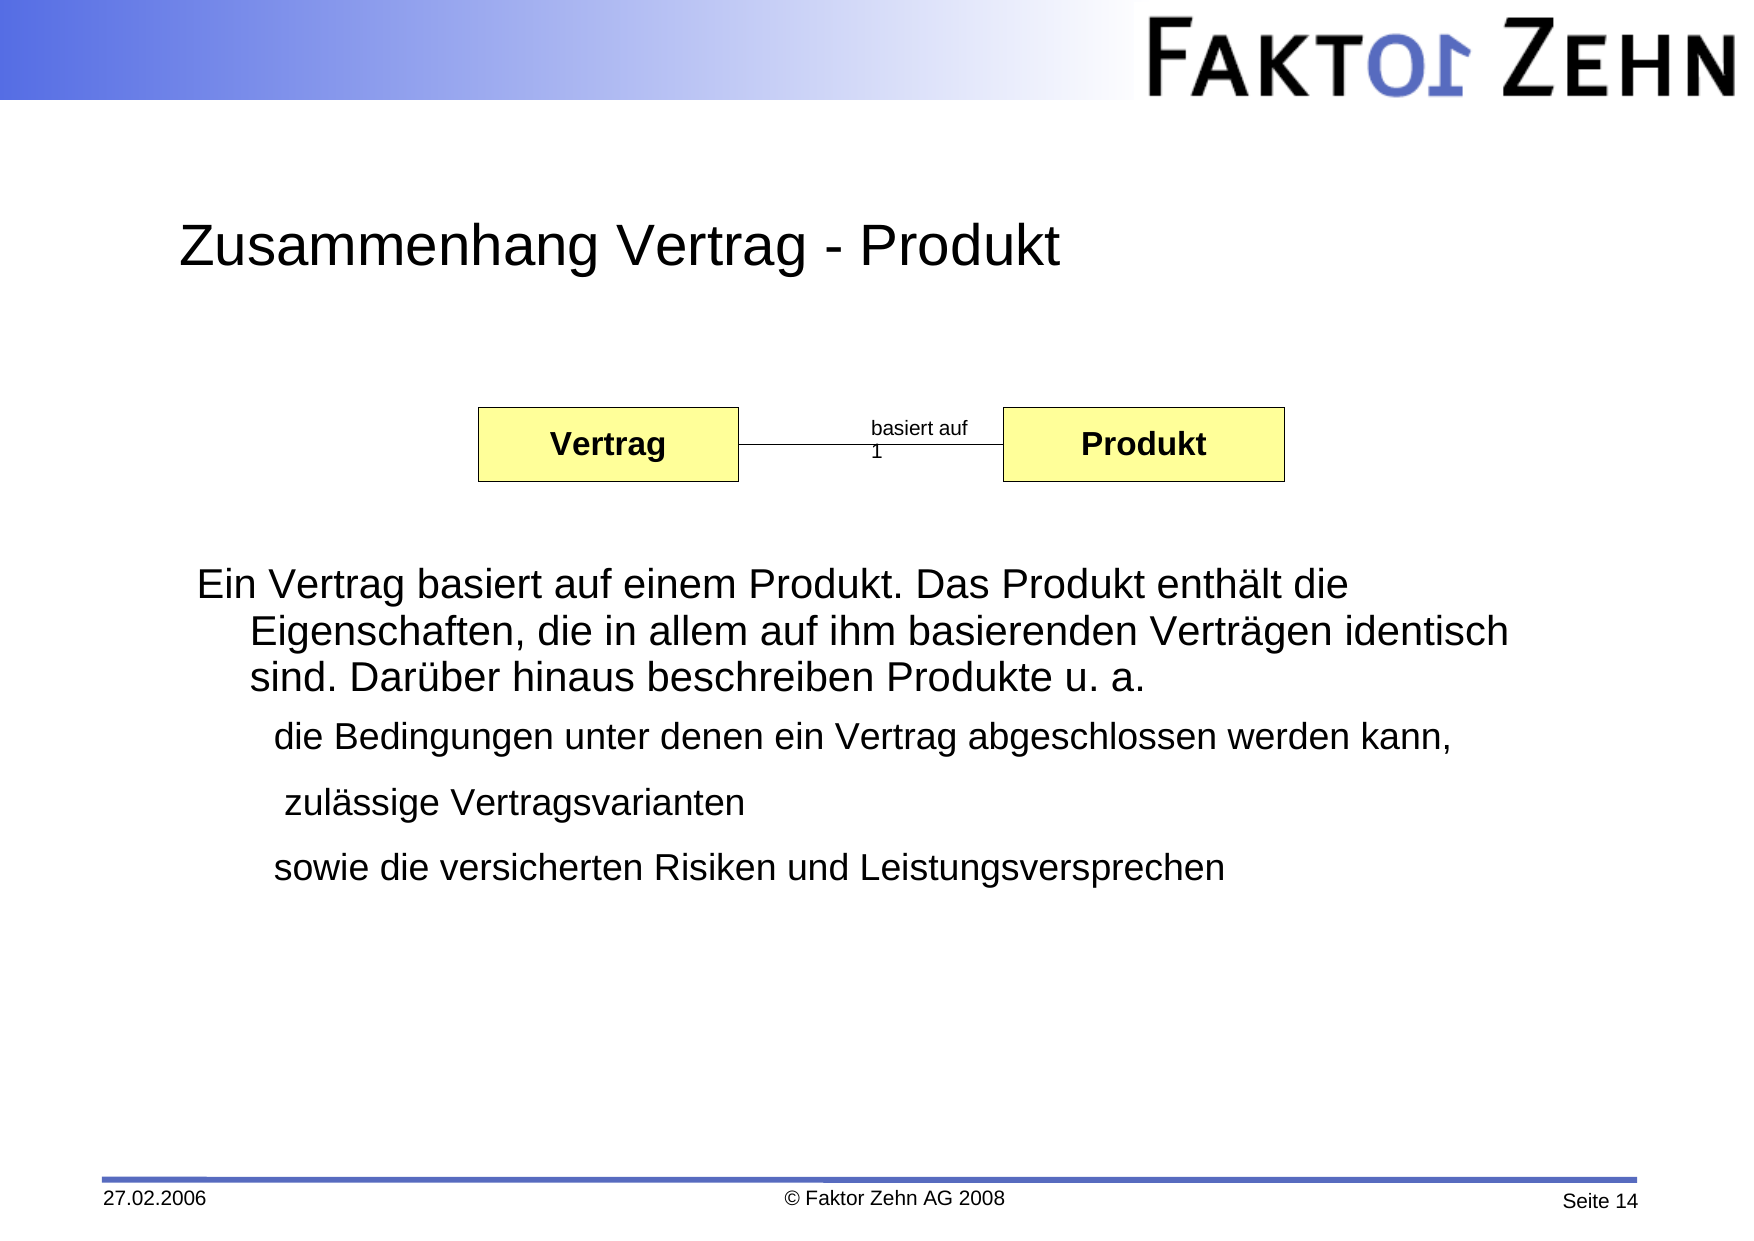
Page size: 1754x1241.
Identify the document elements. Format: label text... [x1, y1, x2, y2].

list Ein Vertrag basiert auf einem Produkt. Das Produkt enthält die Eigenschaften, die in allem auf ihm basierenden Verträgen identisch sind. Darüber hinaus beschreiben Produkte u. a. die Bedingungen unter denen ein Vertrag abgeschlossen werden kann, zulässige Vertragsvarianten sowie die versicherten Risiken und Leistungsversprechen [179, 561, 1576, 1078]
text_box Vertrag [478, 407, 739, 482]
title Zusammenhang Vertrag - Produkt [179, 142, 1576, 349]
text_box Produkt [1003, 407, 1285, 482]
text_box basiert auf 1 [871, 416, 992, 463]
picture [1133, 2, 1749, 105]
